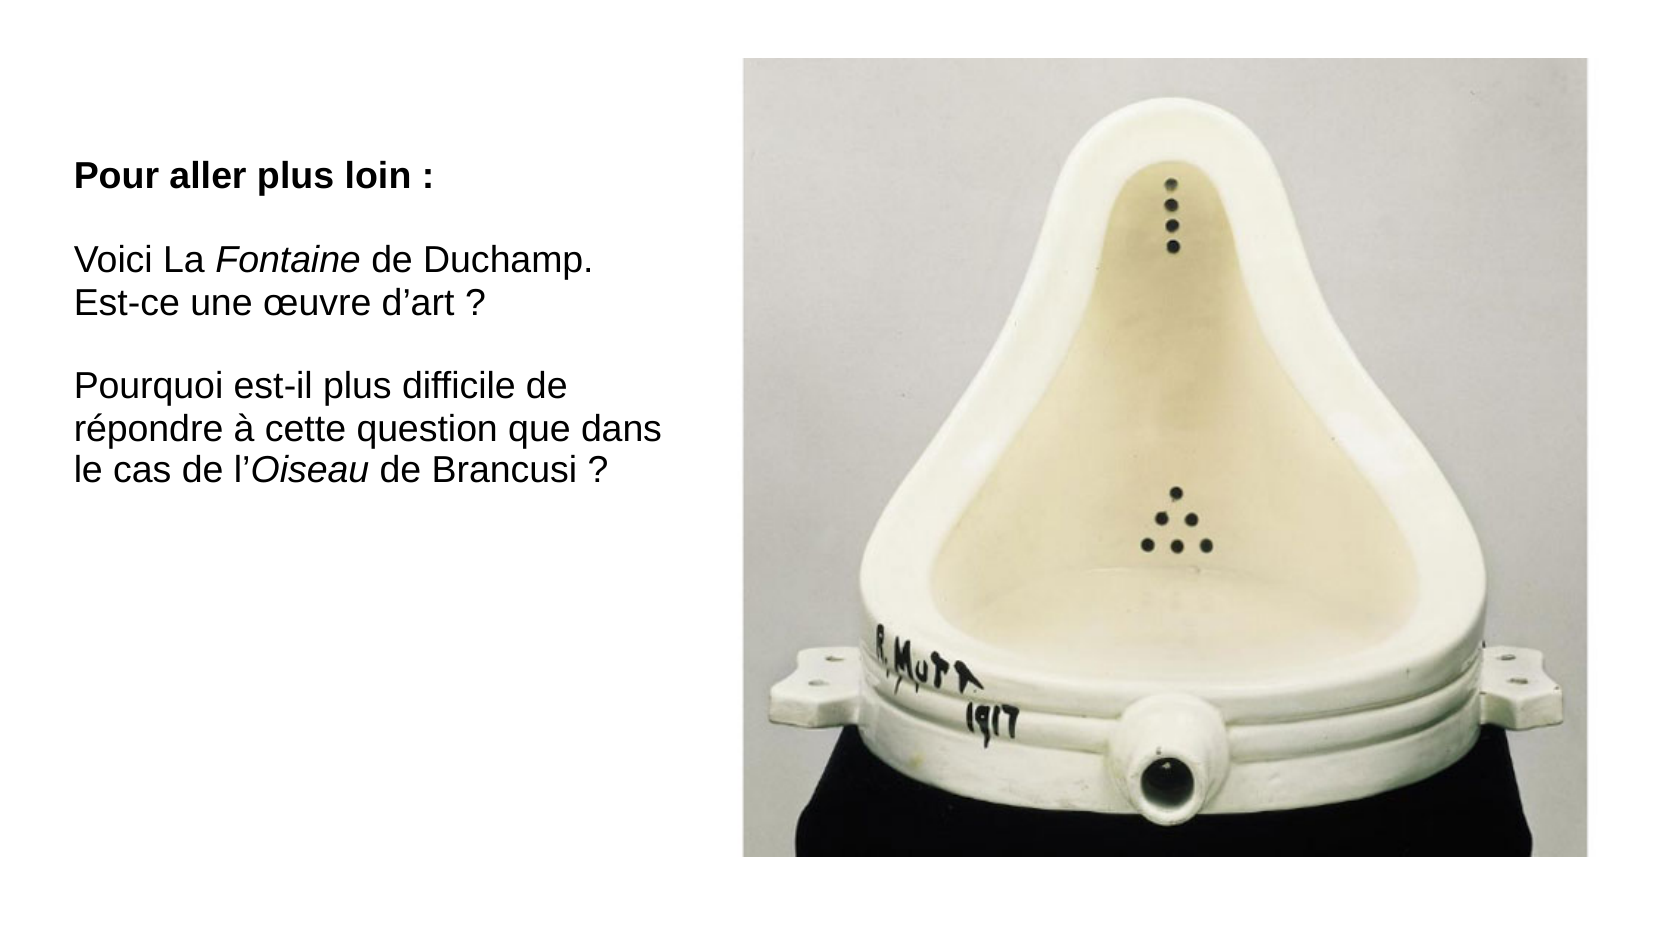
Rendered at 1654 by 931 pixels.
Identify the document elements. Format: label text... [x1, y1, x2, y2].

text_box Pour aller plus loin : Voici La Fontaine de Duchamp. Est-ce une œuvre d’art ? Pourquoi est-il plus difficile de répondre à cette question que dans le cas de l’Oiseau de Brancusi ? [59, 147, 680, 499]
picture [679, 58, 1652, 857]
